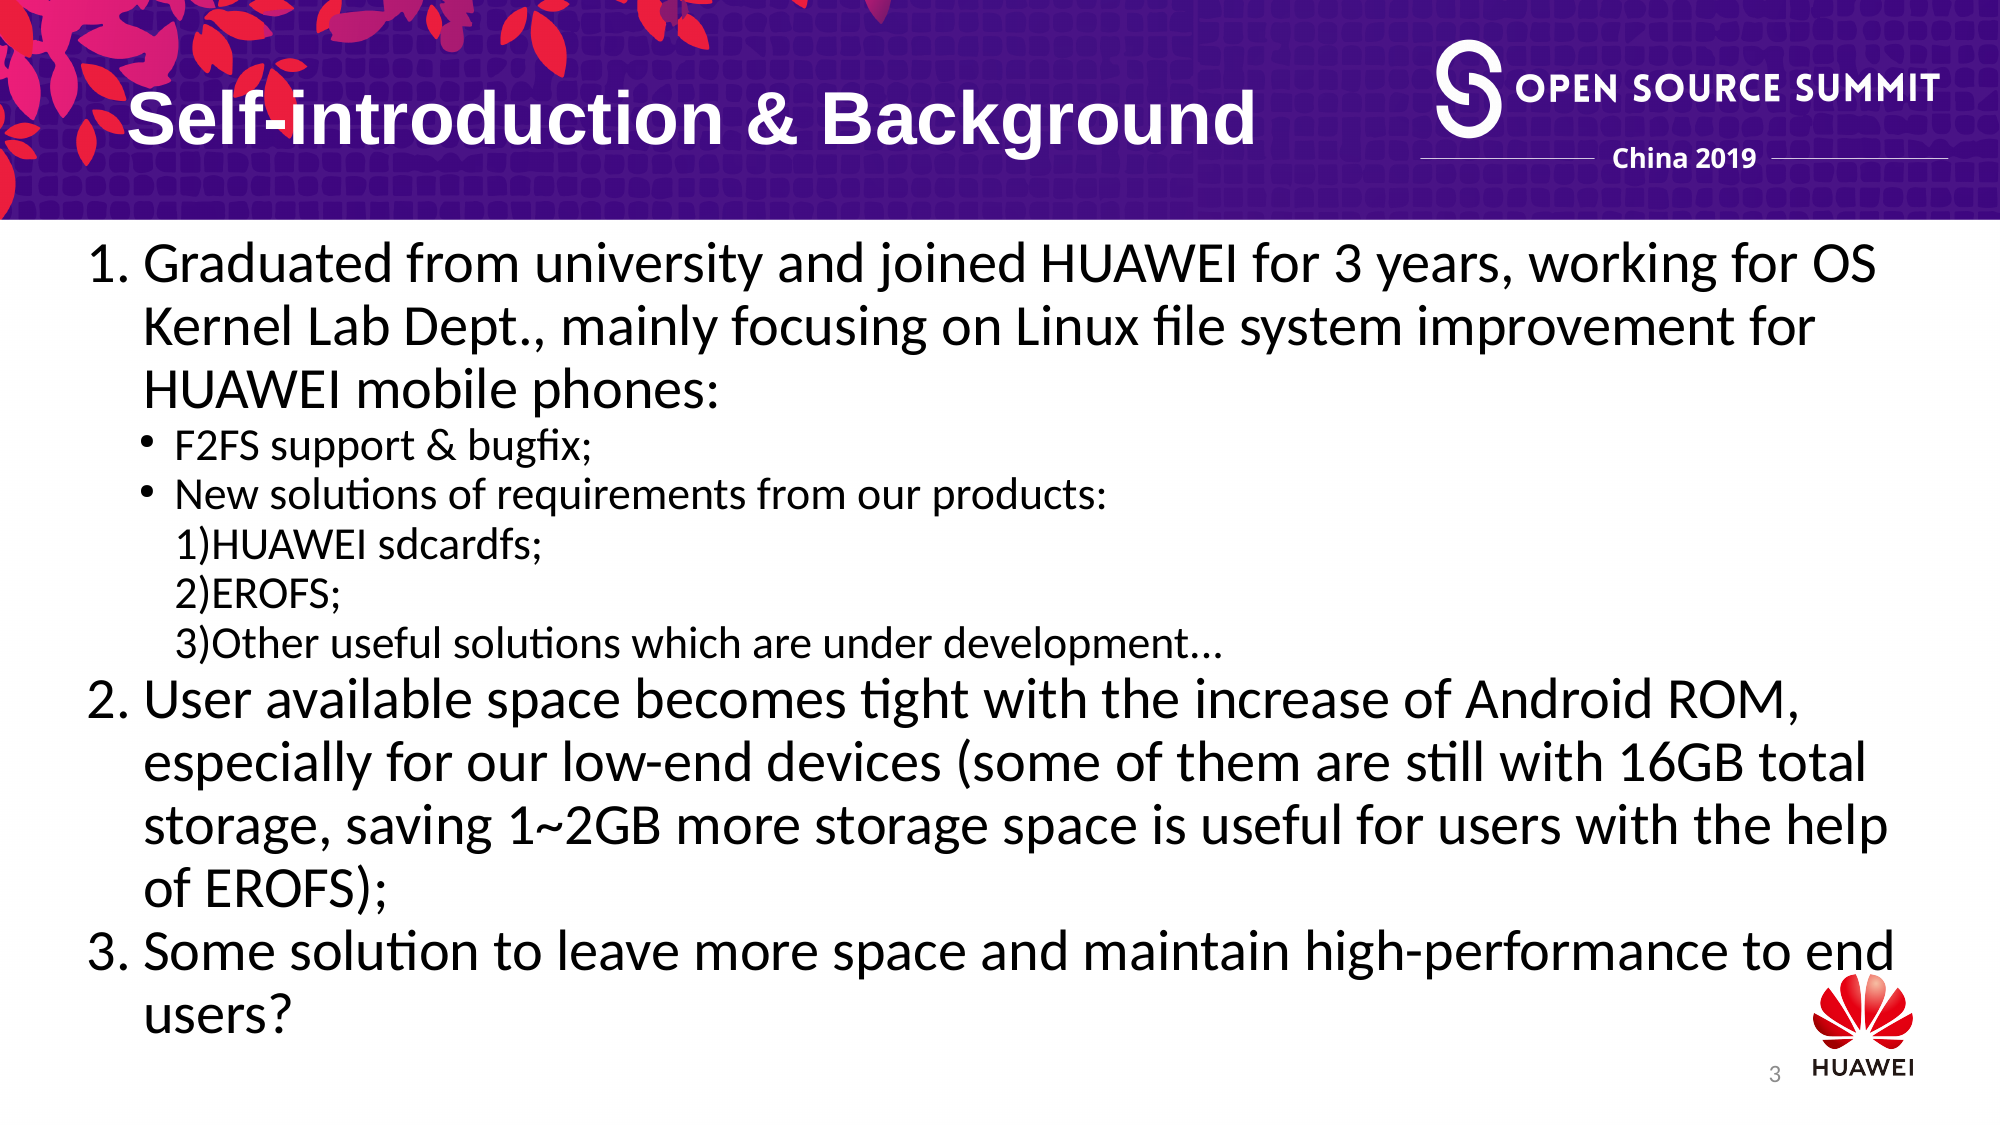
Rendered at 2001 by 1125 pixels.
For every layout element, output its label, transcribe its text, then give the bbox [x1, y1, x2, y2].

text_box Graduated from university and joined HUAWEI for 3 years, working for OS Kernel Lab Dept., mainly focusing on Linux file system improvement for HUAWEI mobile phones: F2FS support & bugfix; New solutions of requirements from our products: HUAWEI sdcardfs; EROFS; Other useful solutions which are under development... User available space becomes tight with the increase of Android ROM, especially for our low-end devices (some of them are still with 16GB total storage, saving 1~2GB more storage space is useful for users with the help of EROFS); Some solution to leave more space and maintain high-performance to end users? [53, 217, 1961, 1111]
picture [0, 0, 2000, 1125]
text_box Self-introduction & Background [111, 72, 1300, 217]
